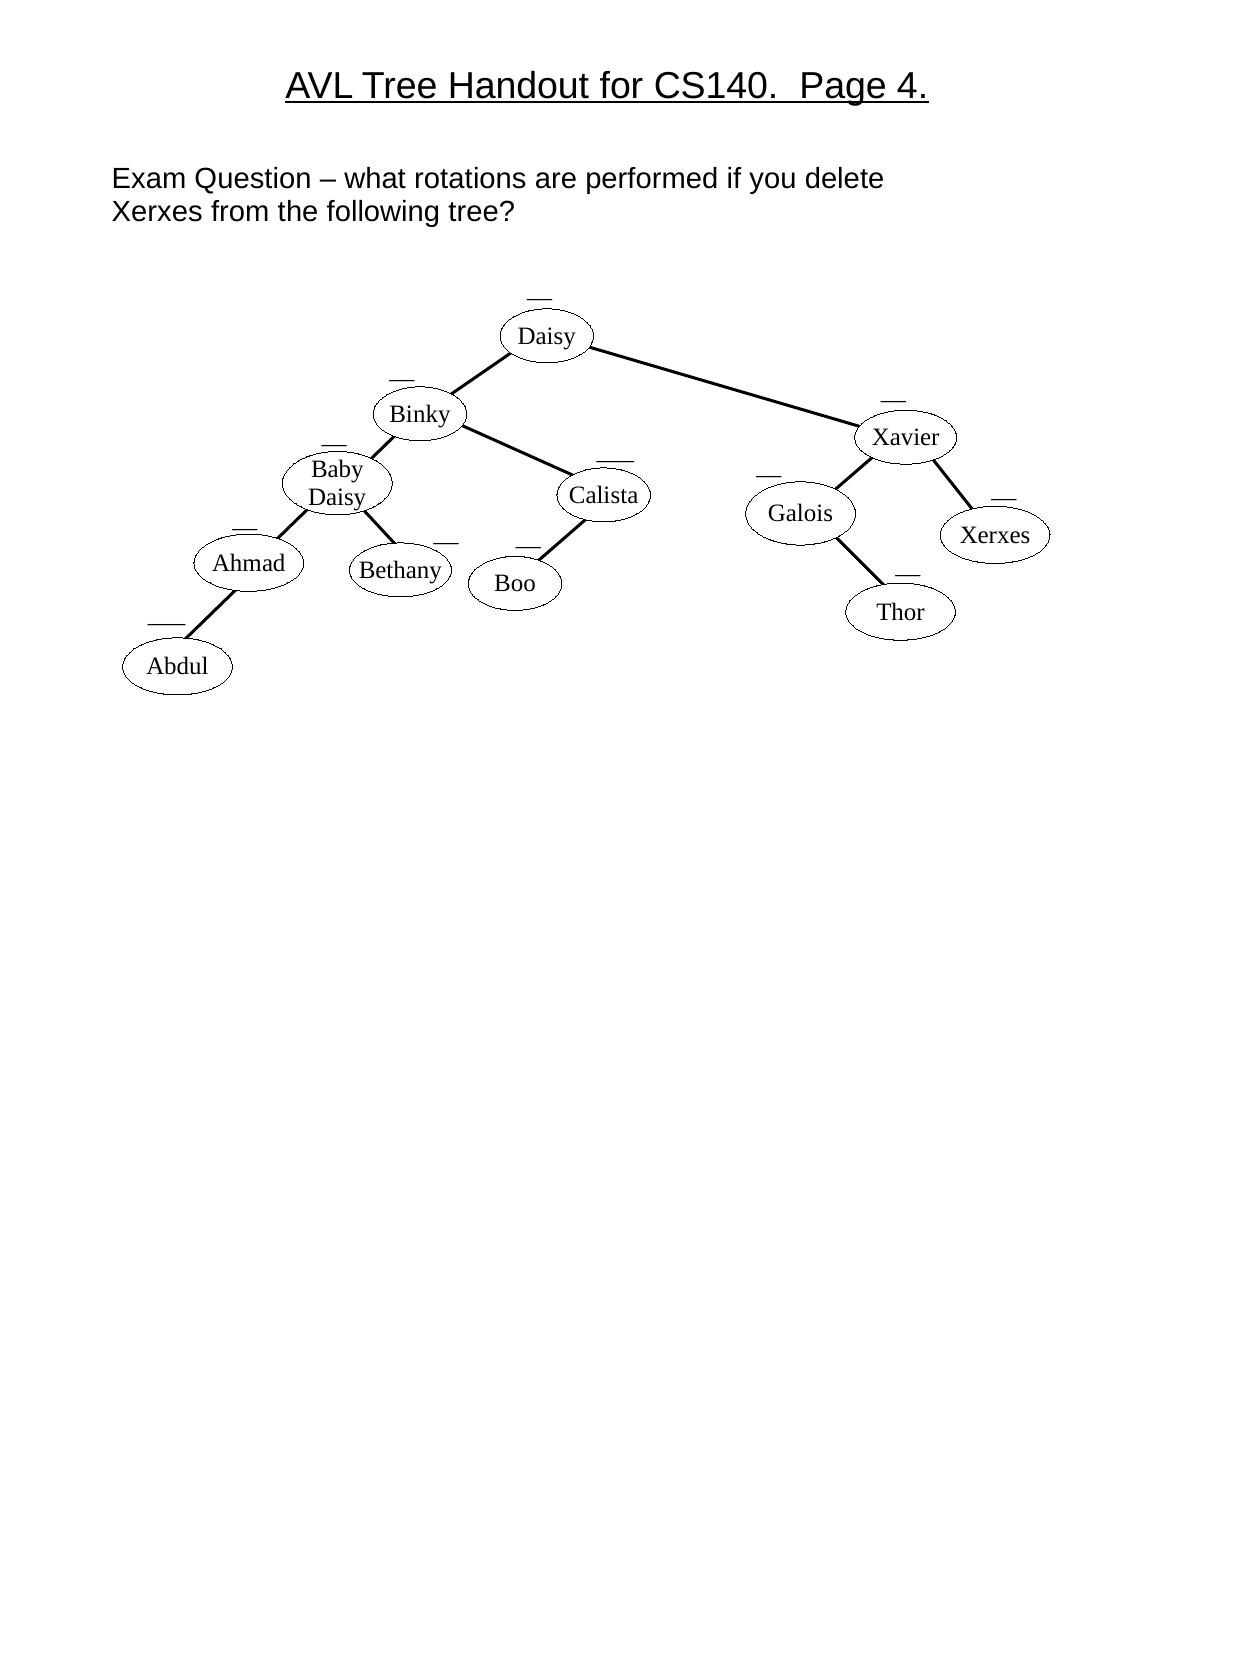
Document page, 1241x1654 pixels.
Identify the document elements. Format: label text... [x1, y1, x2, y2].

text_box Ahmad [193, 534, 304, 592]
text_box ___ [133, 592, 201, 633]
text_box __ [217, 498, 273, 538]
text_box __ [418, 512, 474, 552]
text_box __ [865, 370, 921, 410]
text_box Xavier [854, 410, 957, 465]
text_box __ [501, 515, 556, 556]
text_box __ [374, 349, 430, 389]
text_box Xerxes [940, 508, 1051, 564]
text_box Thor [845, 584, 956, 641]
text_box __ [976, 468, 1032, 509]
text_box Daisy [500, 311, 594, 363]
text_box AVL Tree Handout for CS140. Page 4. [270, 57, 945, 115]
text_box __ [512, 267, 567, 333]
text_box Abdul [122, 637, 233, 695]
text_box Baby Daisy [282, 451, 393, 515]
text_box Boo [468, 556, 562, 611]
text_box Exam Question – what rotations are performed if you delete Xerxes from the following tree? [96, 154, 897, 236]
text_box __ [741, 445, 797, 486]
text_box Bethany [349, 542, 452, 597]
text_box Galois [745, 481, 856, 546]
text_box __ [306, 413, 362, 454]
text_box Calista [556, 467, 651, 522]
text_box __ [880, 543, 936, 584]
text_box ___ [581, 430, 650, 471]
text_box Binky [373, 386, 467, 441]
